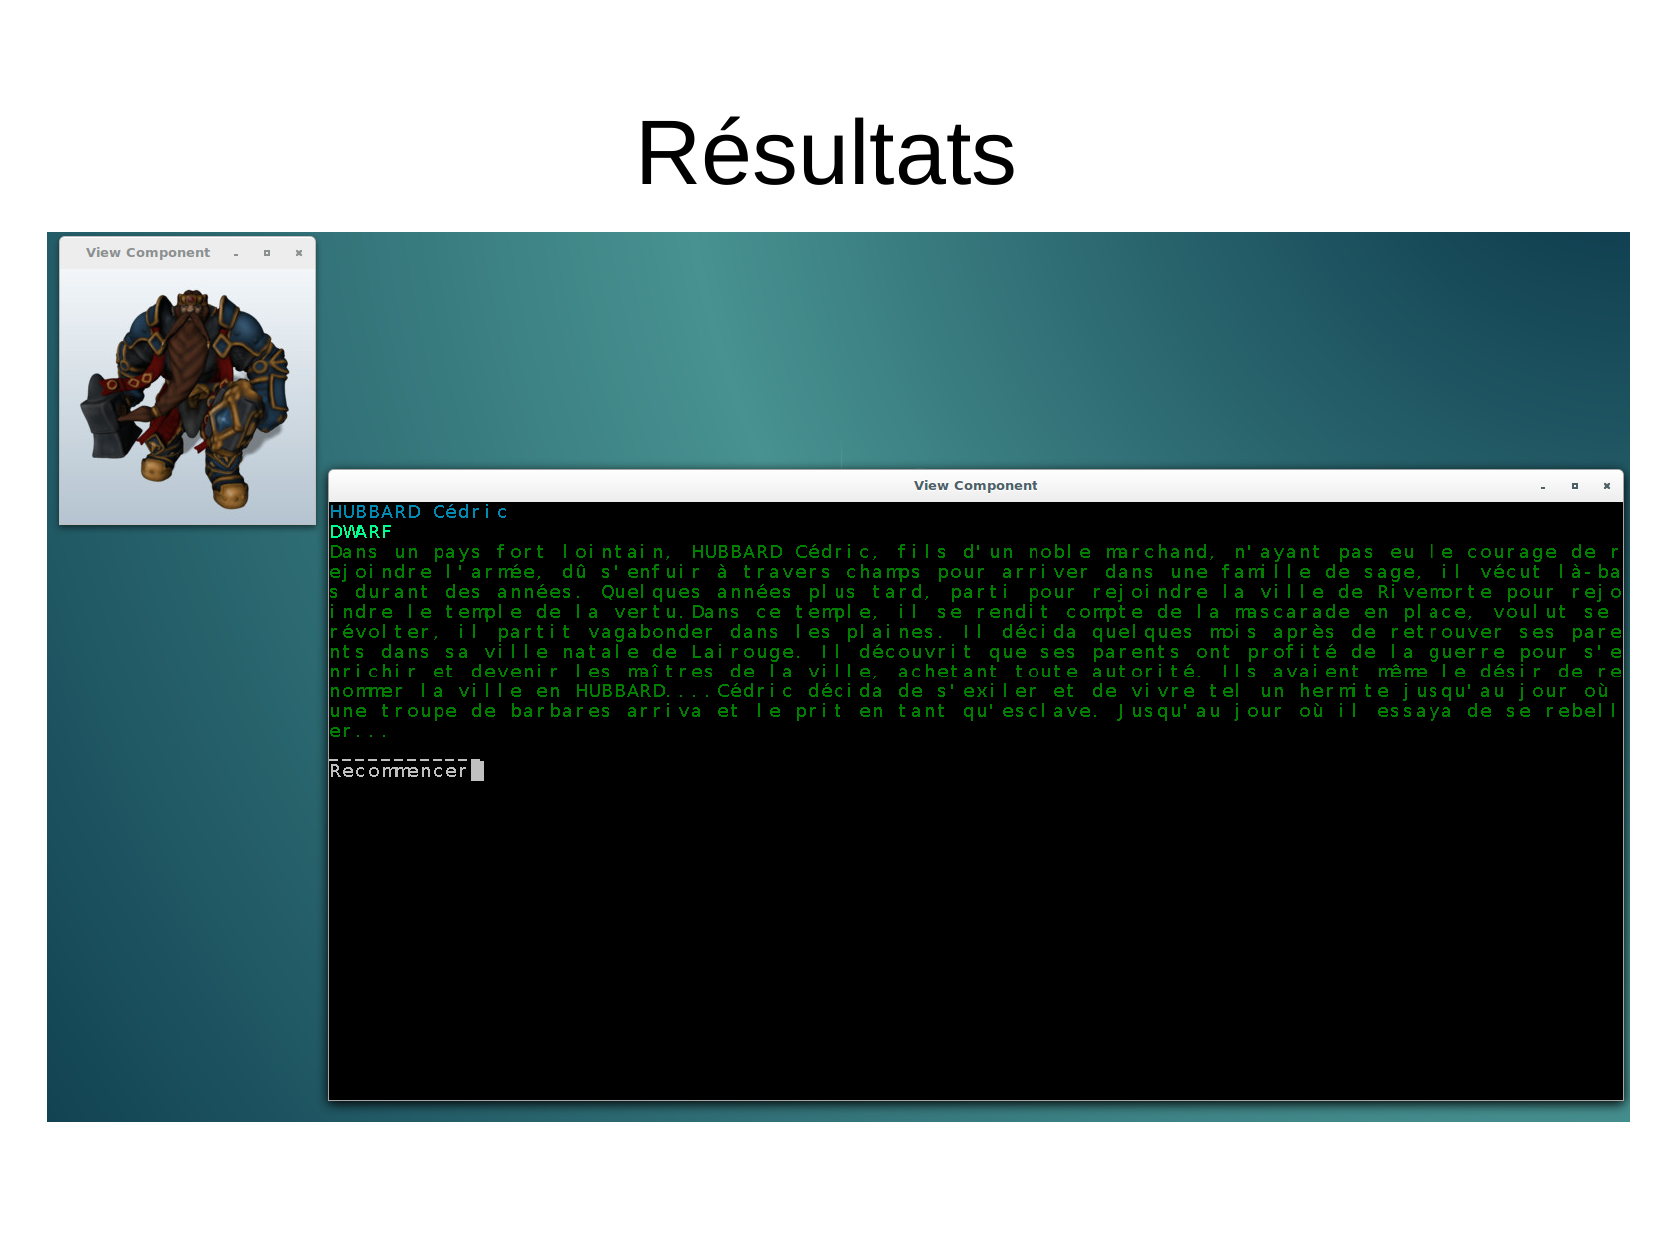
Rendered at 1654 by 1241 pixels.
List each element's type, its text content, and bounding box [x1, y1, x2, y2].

picture [47, 232, 1630, 1123]
title Résultats [82, 49, 1571, 232]
